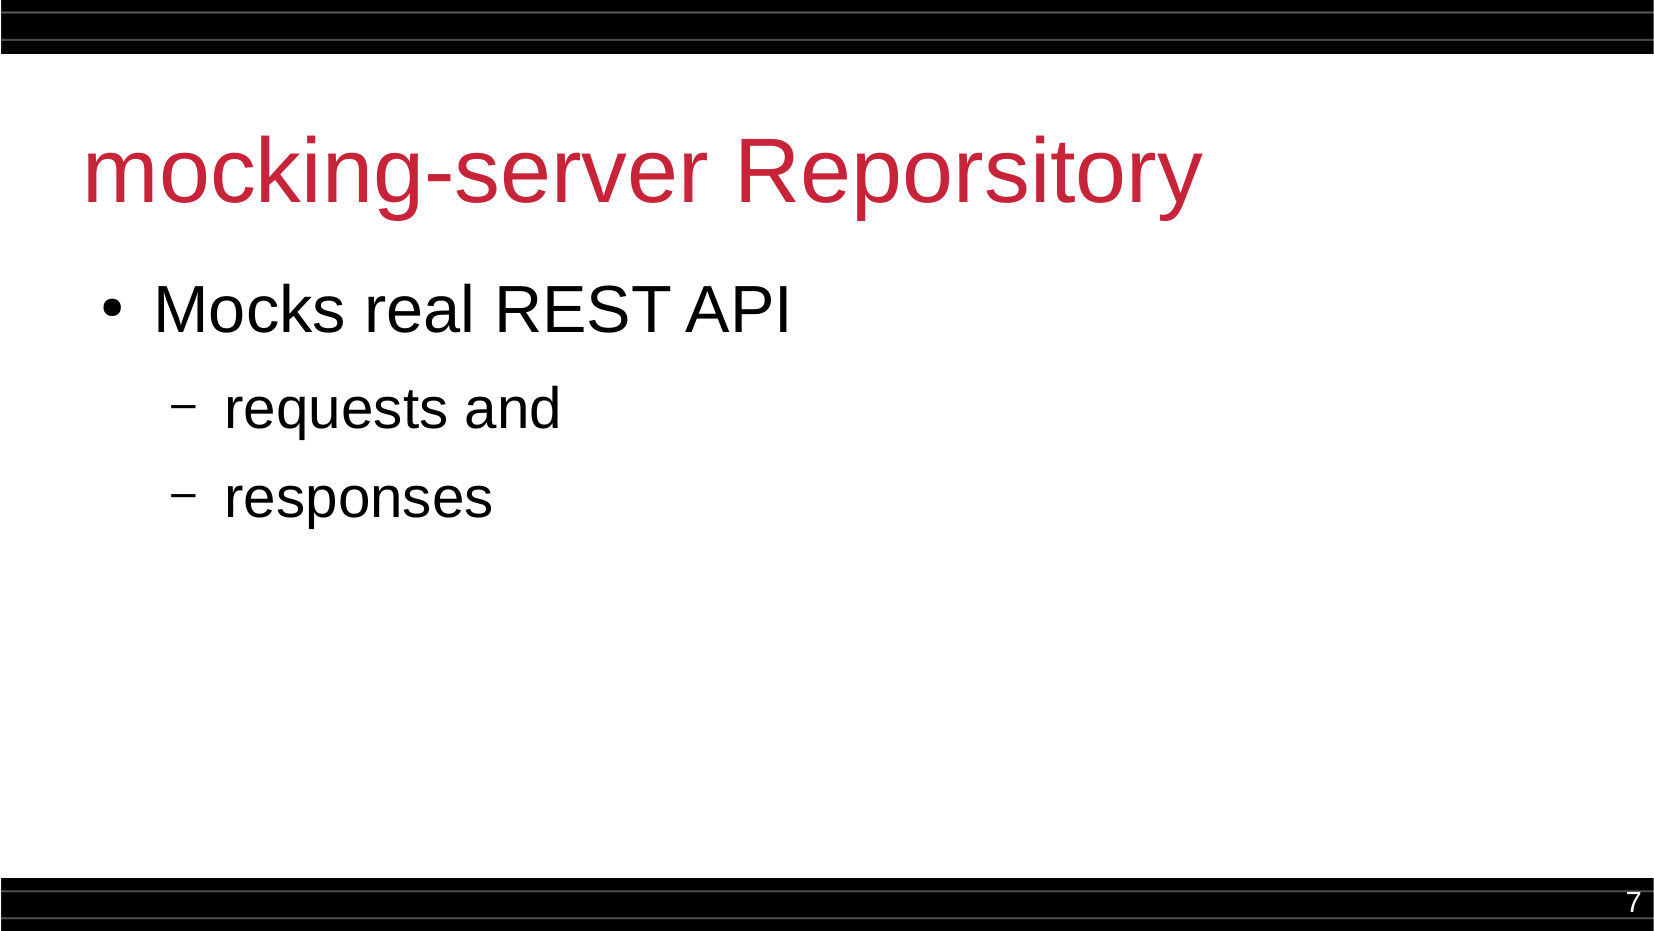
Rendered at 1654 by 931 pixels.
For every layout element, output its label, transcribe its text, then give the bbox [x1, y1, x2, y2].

picture [1, 878, 1654, 931]
list Mocks real REST API requests and responses [82, 271, 1571, 758]
picture [1, 0, 1654, 54]
title mocking-server Reporsitory [82, 92, 1571, 249]
